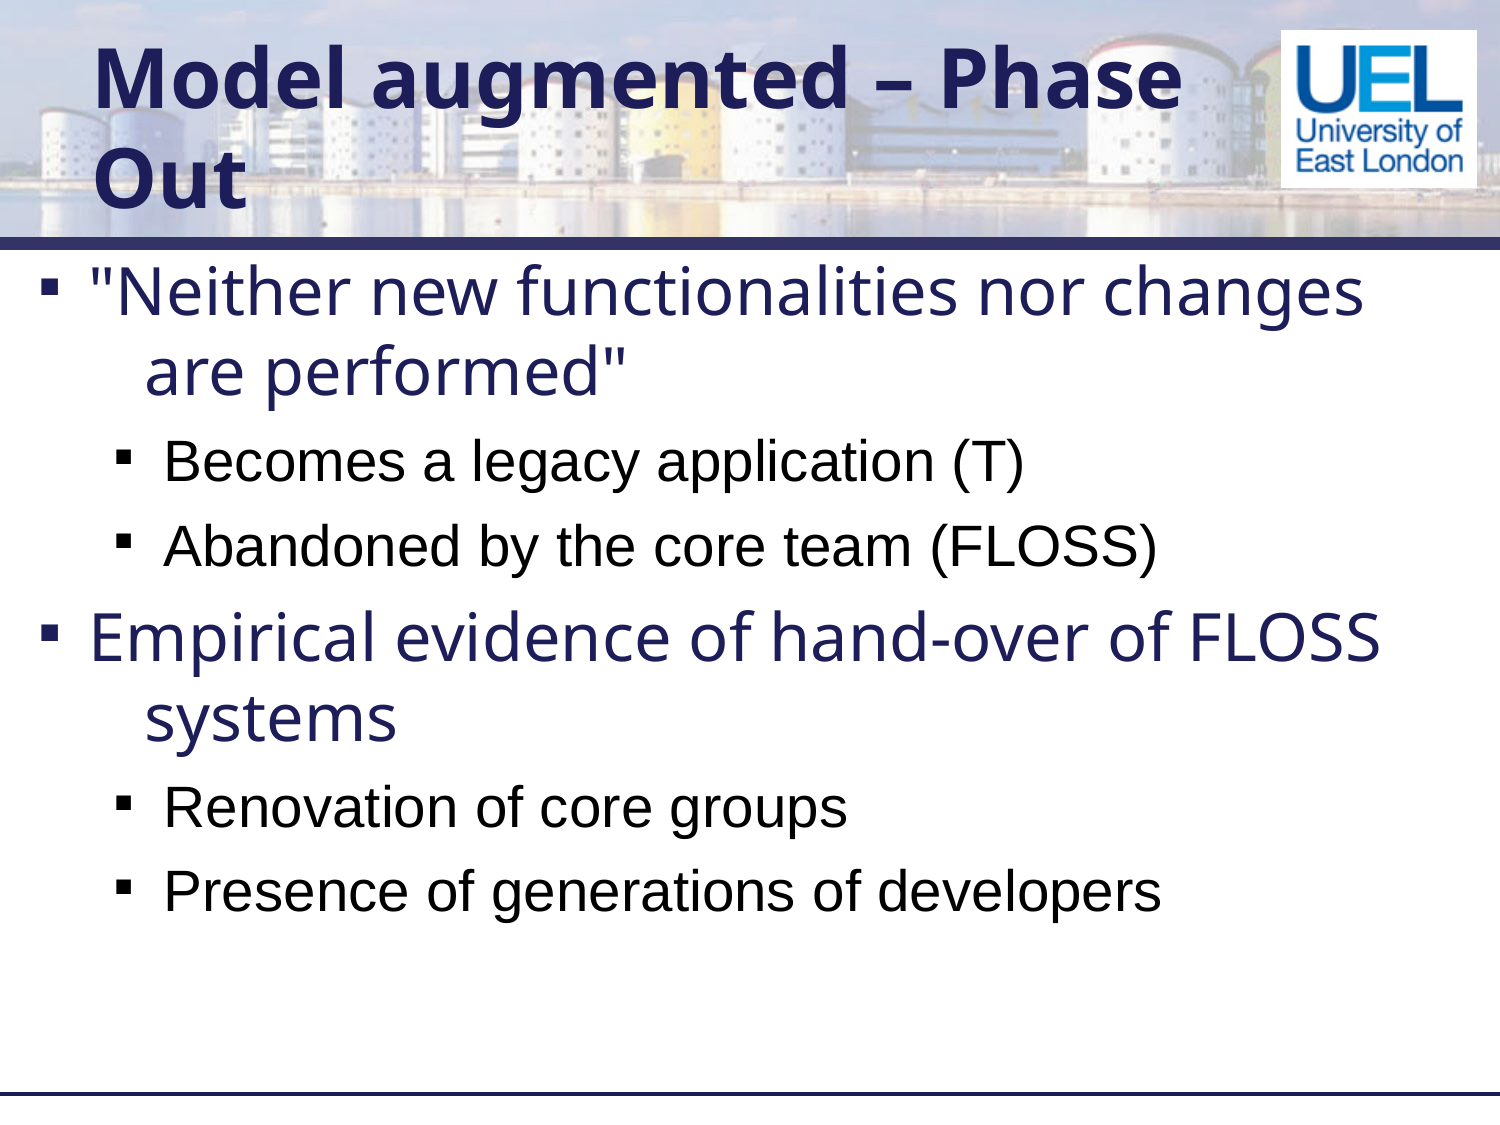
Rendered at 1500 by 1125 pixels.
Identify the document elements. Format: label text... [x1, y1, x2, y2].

title Model augmented – Phase Out [76, 10, 1247, 241]
picture [0, 0, 1500, 237]
list "Neither new functionalities nor changes are performed" Becomes a legacy application (T) Abandoned by the core team (FLOSS) Empirical evidence of hand-over of FLOSS systems Renovation of core groups Presence of generations of developers [26, 241, 1474, 932]
